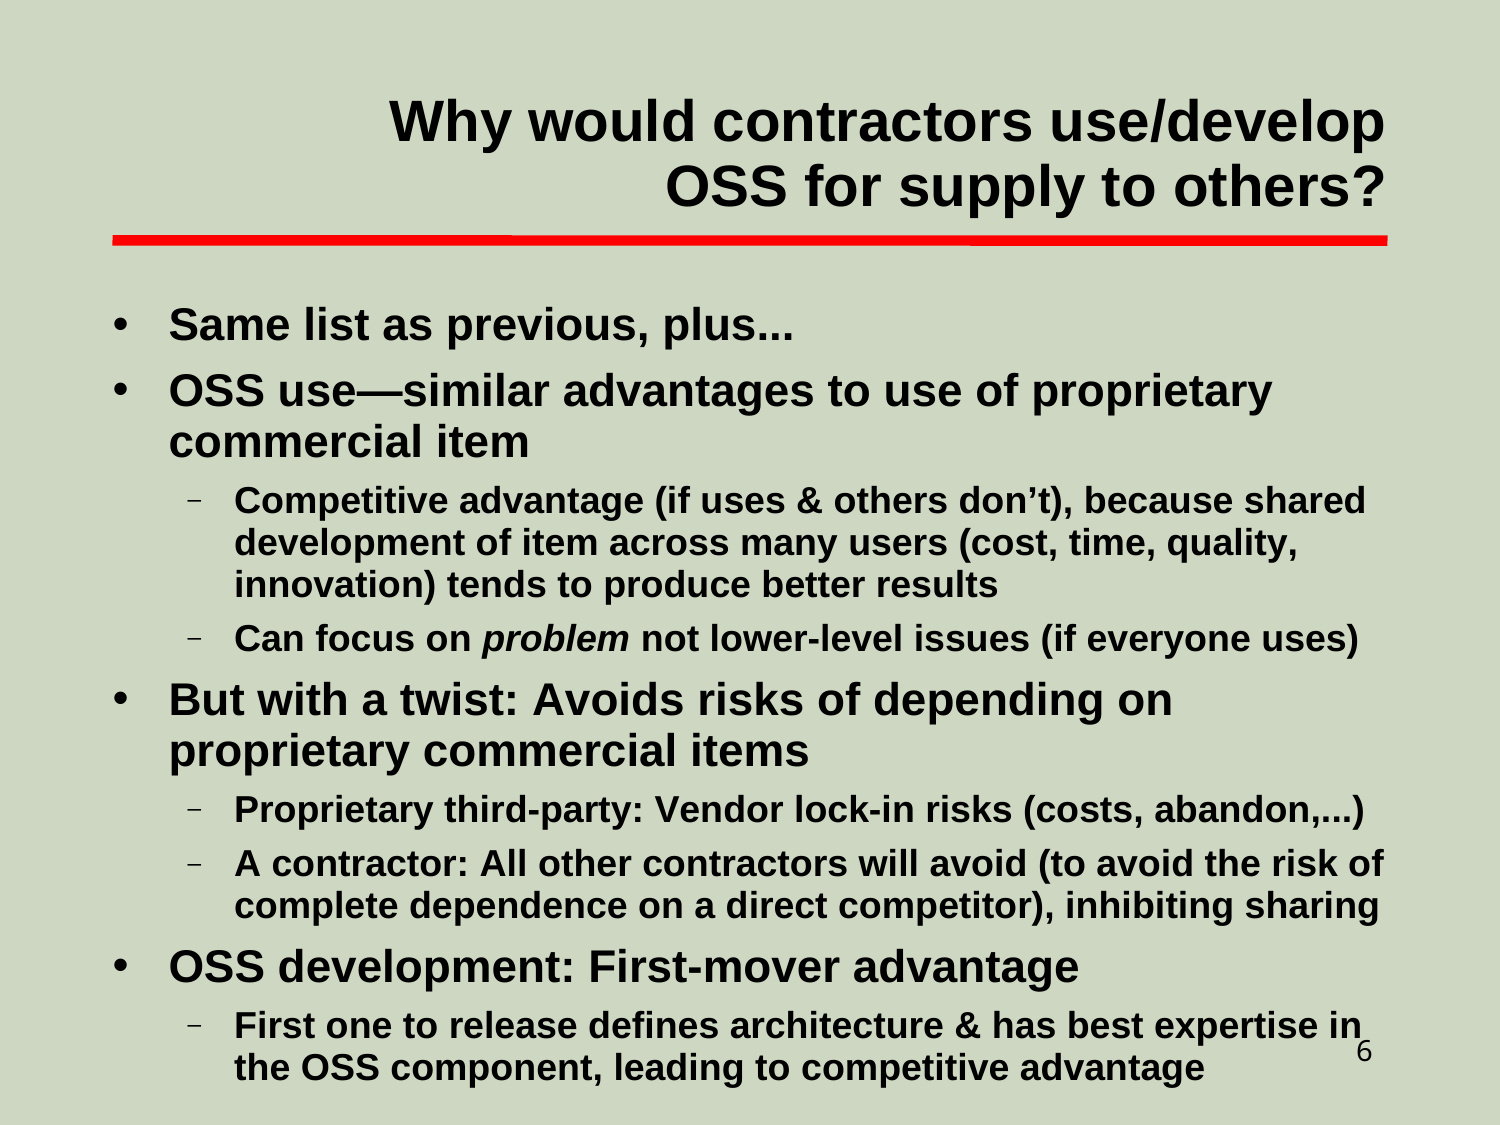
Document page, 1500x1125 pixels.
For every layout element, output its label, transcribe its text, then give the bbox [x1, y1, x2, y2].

list Same list as previous, plus... OSS use—similar advantages to use of proprietary commercial item Competitive advantage (if uses & others don’t), because shared development of item across many users (cost, time, quality, innovation) tends to produce better results Can focus on problem not lower-level issues (if everyone uses) But with a twist: Avoids risks of depending on proprietary commercial items Proprietary third-party: Vendor lock-in risks (costs, abandon,...) A contractor: All other contractors will avoid (to avoid the risk of complete dependence on a direct competitor), inhibiting sharing OSS development: First-mover advantage First one to release defines architecture & has best expertise in the OSS component, leading to competitive advantage [112, 299, 1388, 1089]
title Why would contractors use/develop OSS for supply to others? [337, 85, 1388, 224]
